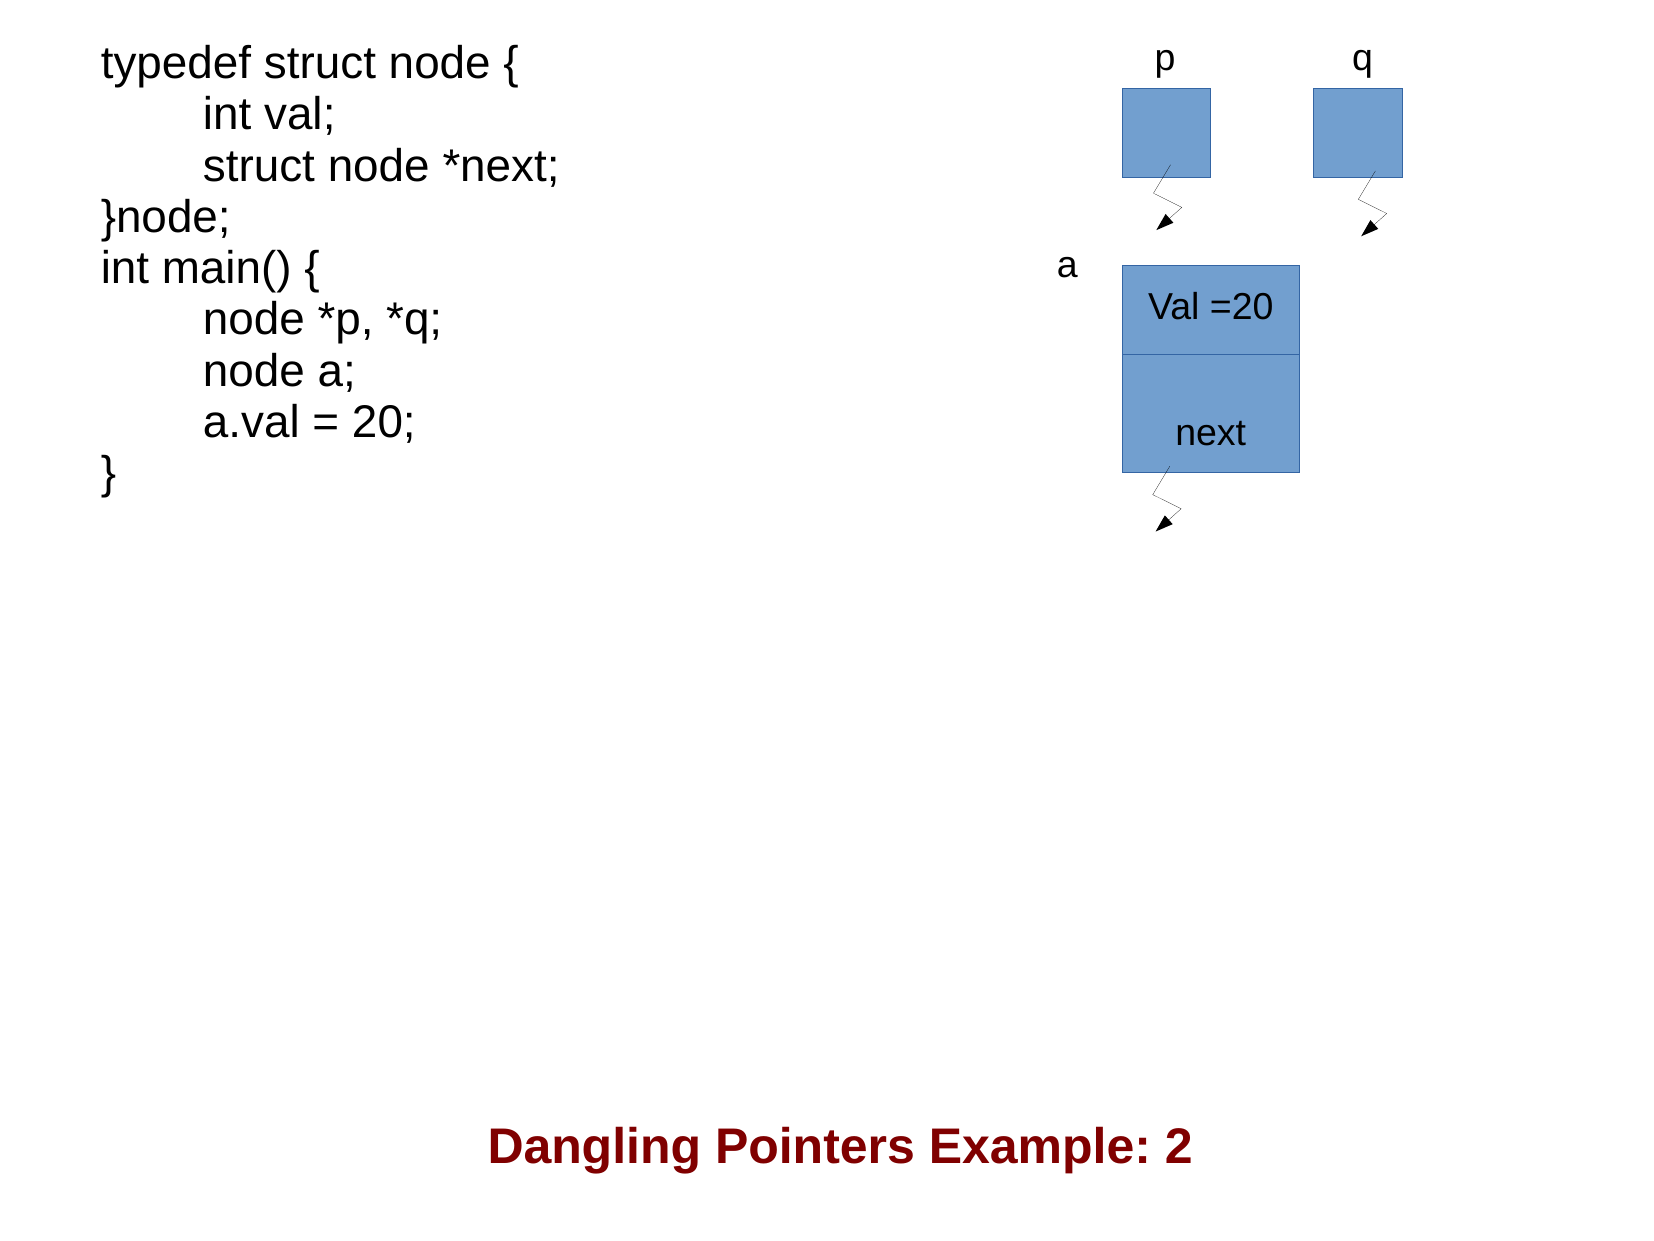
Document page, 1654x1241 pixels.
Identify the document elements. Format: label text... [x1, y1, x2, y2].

text_box Val =20 next [1122, 355, 1300, 473]
text_box [1122, 88, 1211, 178]
text_box p [1139, 29, 1191, 87]
text_box q [1337, 29, 1388, 87]
text_box Dangling Pointers Example: 2 [472, 1110, 1209, 1182]
text_box a [1042, 236, 1093, 325]
text_box Val =20 next [1122, 265, 1300, 354]
text_box [1313, 88, 1403, 178]
text_box typedef struct node { int val; struct node *next; }node; int main() { node *p, *q; node a; a.val = 20; } [86, 29, 1004, 759]
